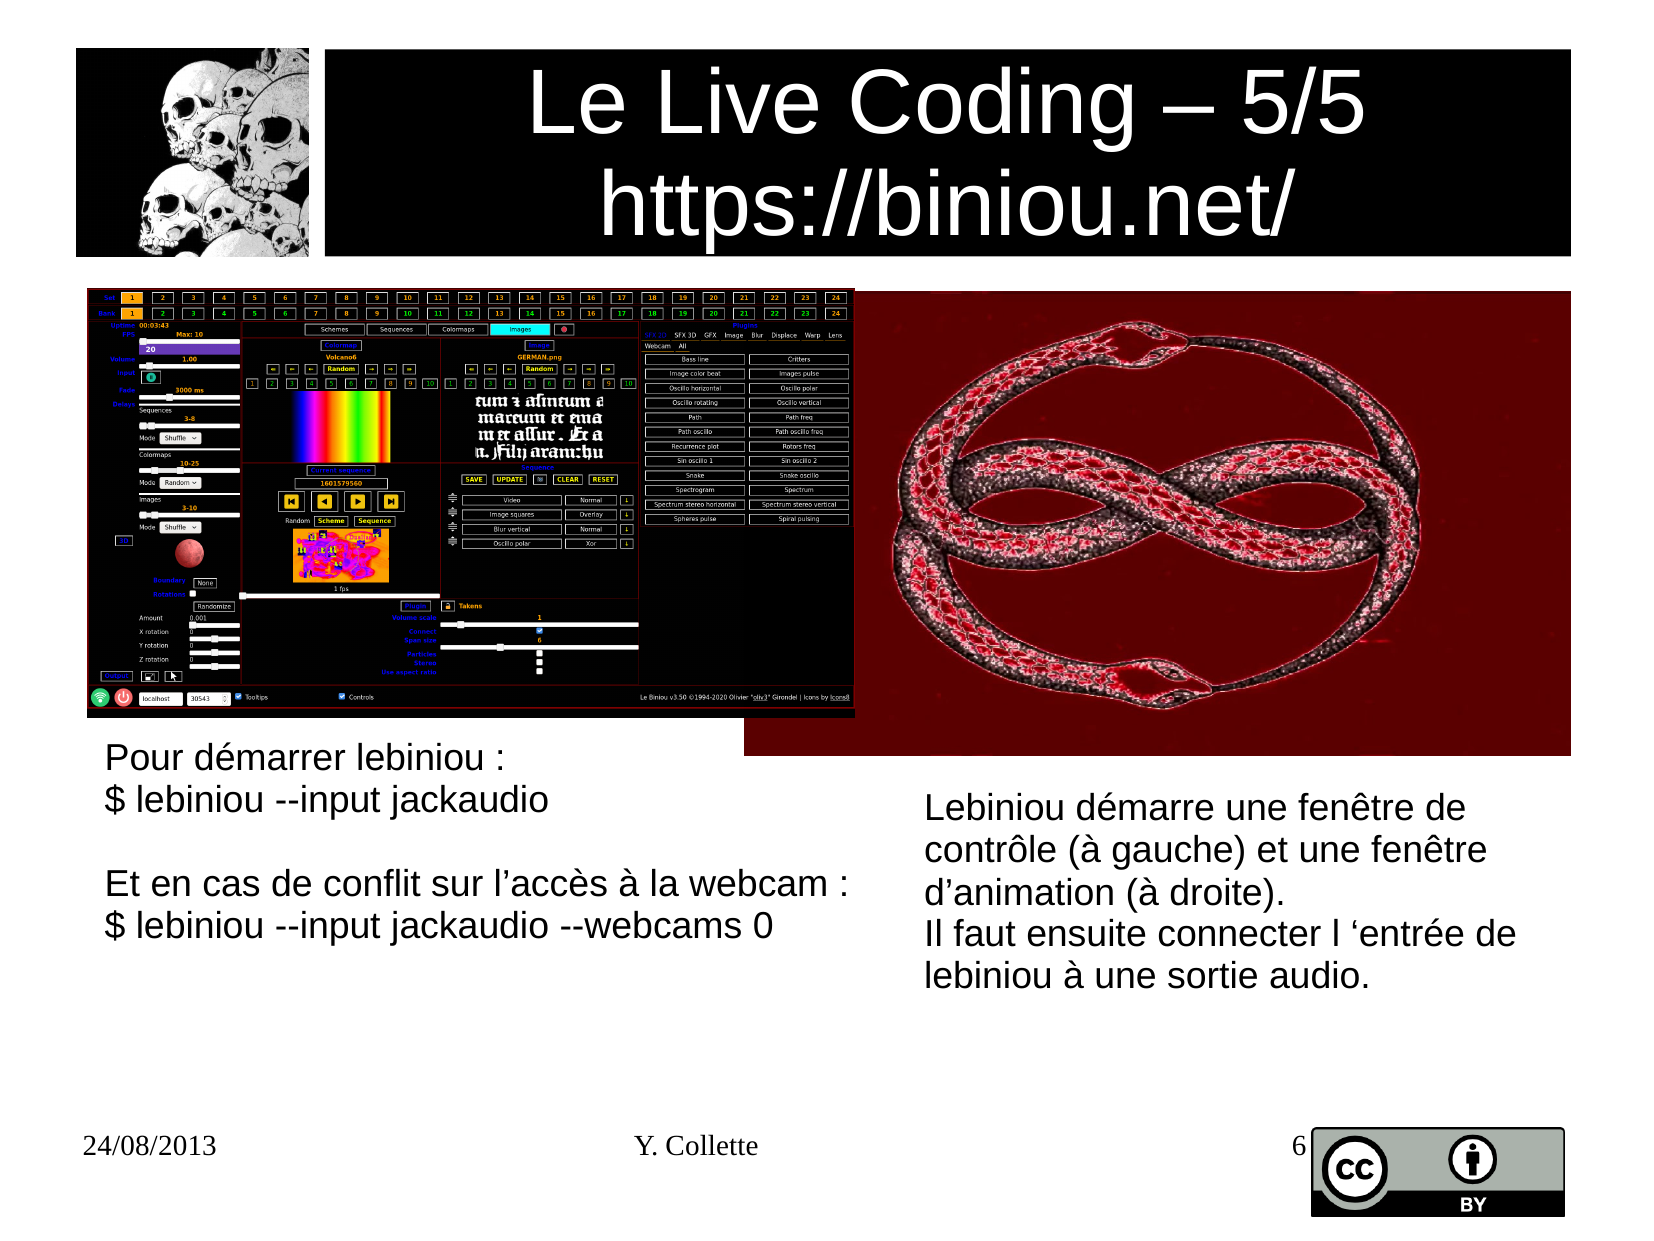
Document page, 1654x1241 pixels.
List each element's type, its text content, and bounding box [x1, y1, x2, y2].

text_box Pour démarrer lebiniou : $ lebiniou --input jackaudio Et en cas de conflit sur l’accès à la webcam : $ lebiniou --input jackaudio --webcams 0 [89, 729, 870, 966]
picture [87, 288, 1571, 756]
picture [76, 48, 309, 257]
text_box Lebiniou démarre une fenêtre de contrôle (à gauche) et une fenêtre d’animation (à droite). Il faut ensuite connecter l ‘entrée de lebiniou à une sortie audio. [909, 779, 1560, 1005]
title Le Live Coding – 5/5 https://biniou.net/ [324, 49, 1571, 257]
picture [1311, 1127, 1565, 1217]
